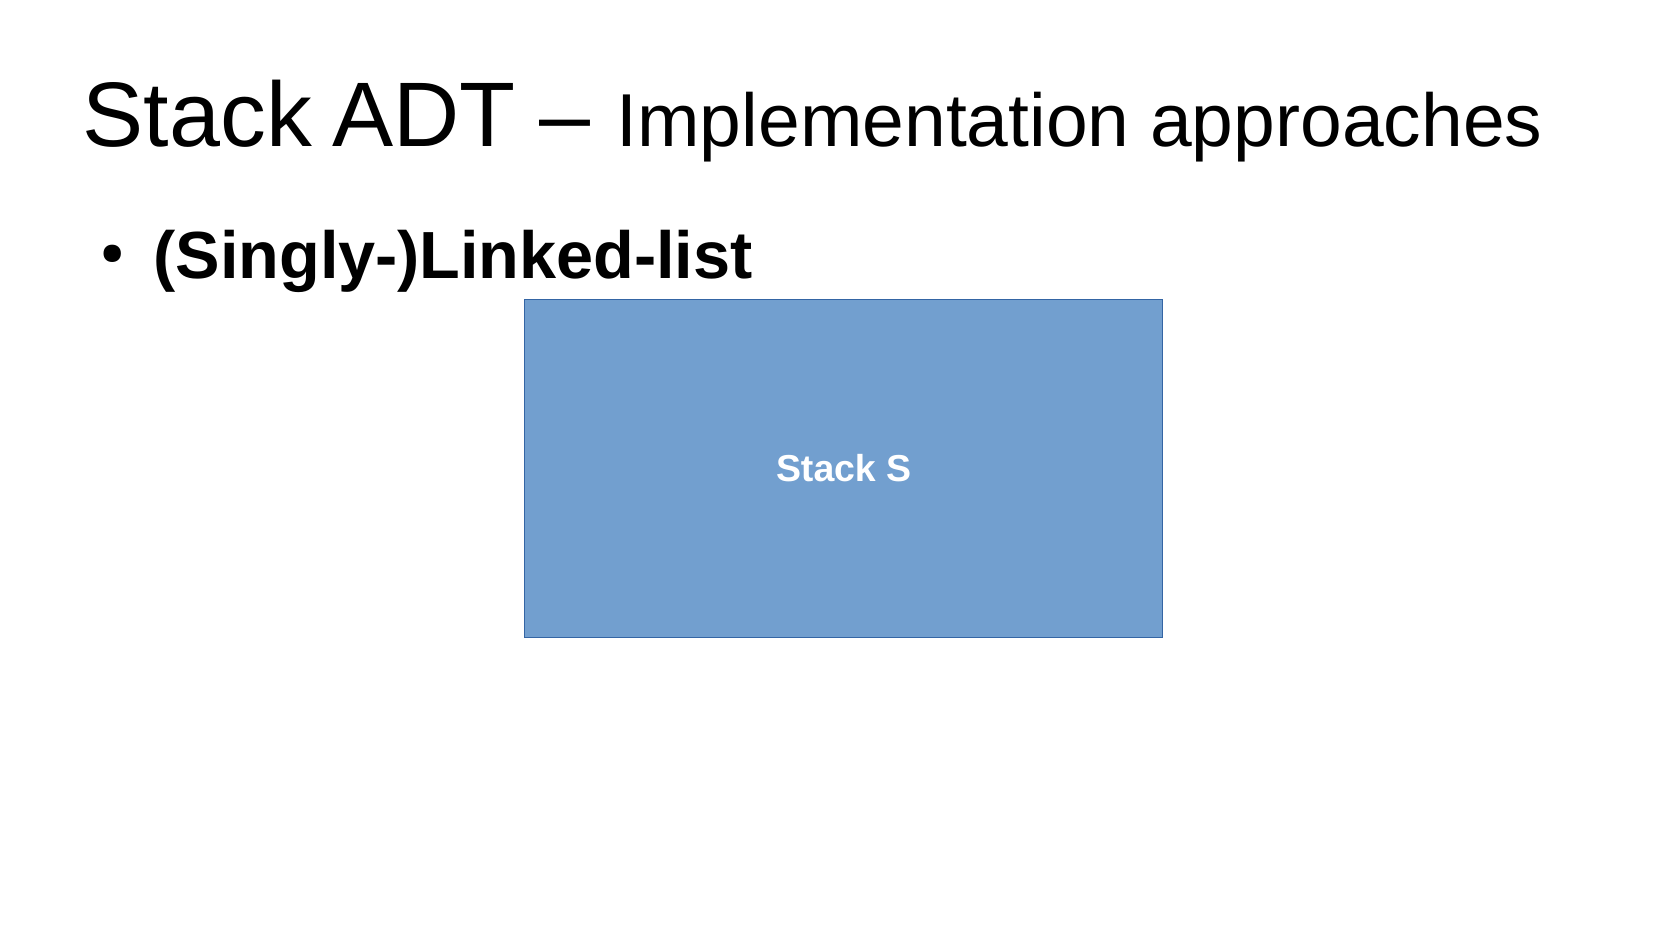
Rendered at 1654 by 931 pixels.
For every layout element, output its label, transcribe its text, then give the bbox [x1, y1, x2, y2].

title Stack ADT – Implementation approaches [82, 37, 1571, 193]
list (Singly-)Linked-list [82, 217, 1571, 758]
text_box Stack S [524, 299, 1163, 638]
